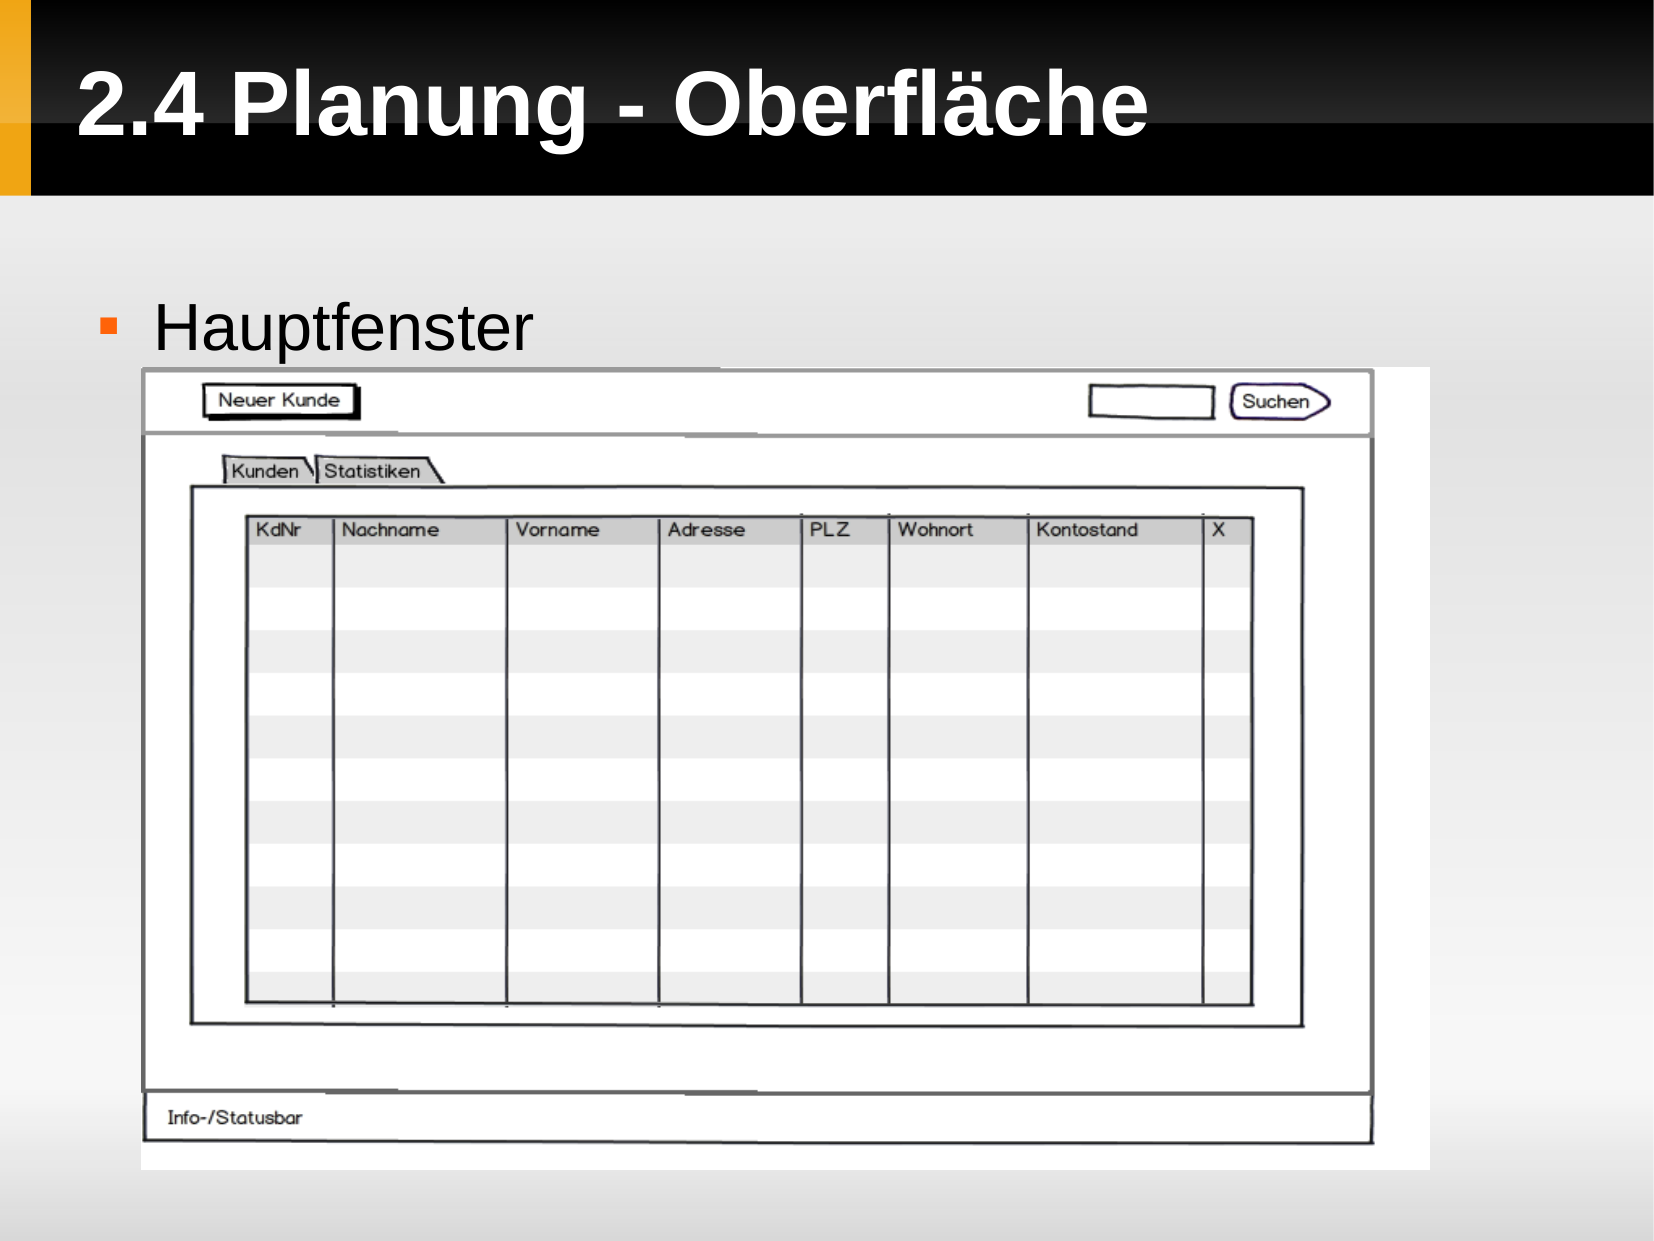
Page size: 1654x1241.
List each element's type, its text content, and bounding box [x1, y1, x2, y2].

picture [0, 0, 1654, 1241]
list Hauptfenster [82, 290, 1571, 1109]
title 2.4 Planung - Oberfläche [76, 0, 1565, 208]
